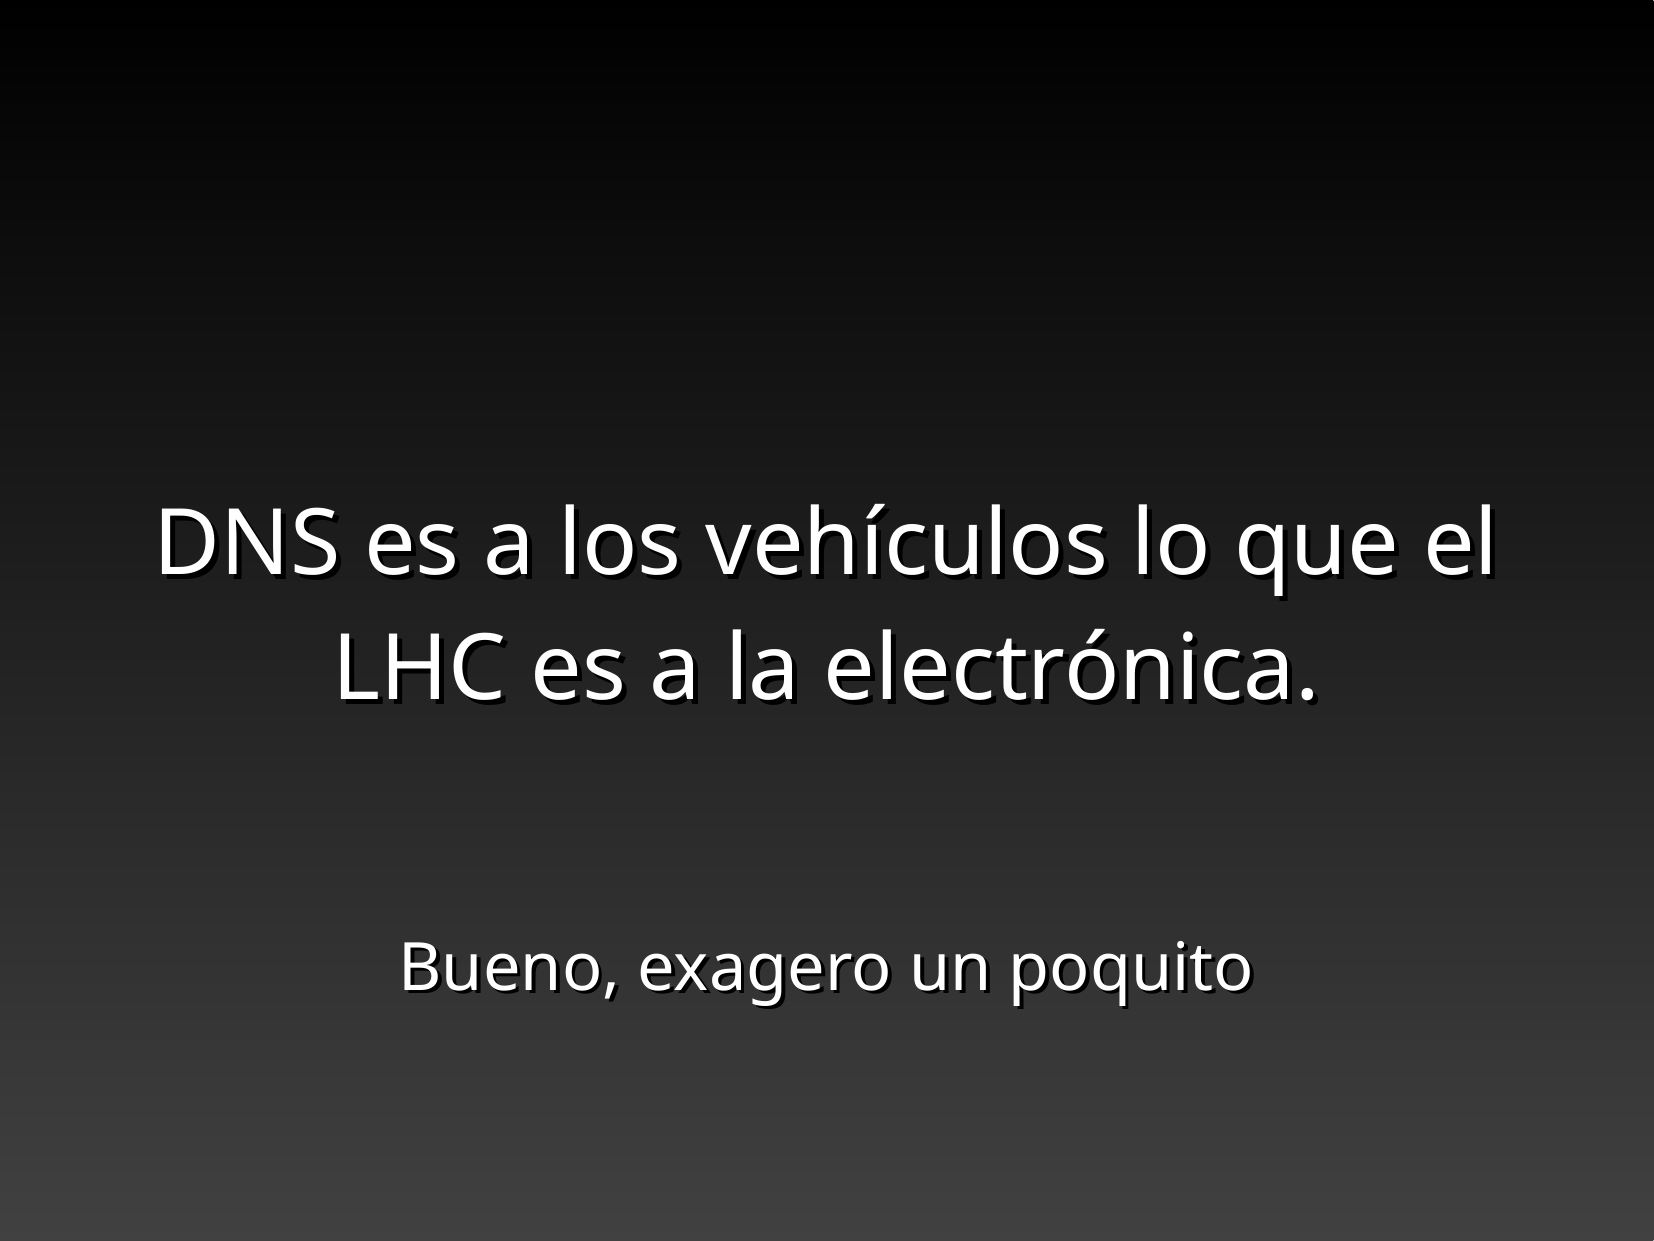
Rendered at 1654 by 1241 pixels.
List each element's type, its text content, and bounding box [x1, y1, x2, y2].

title DNS es a los vehículos lo que el LHC es a la electrónica. [82, 494, 1571, 709]
subtitle Bueno, exagero un poquito [82, 826, 1571, 1102]
